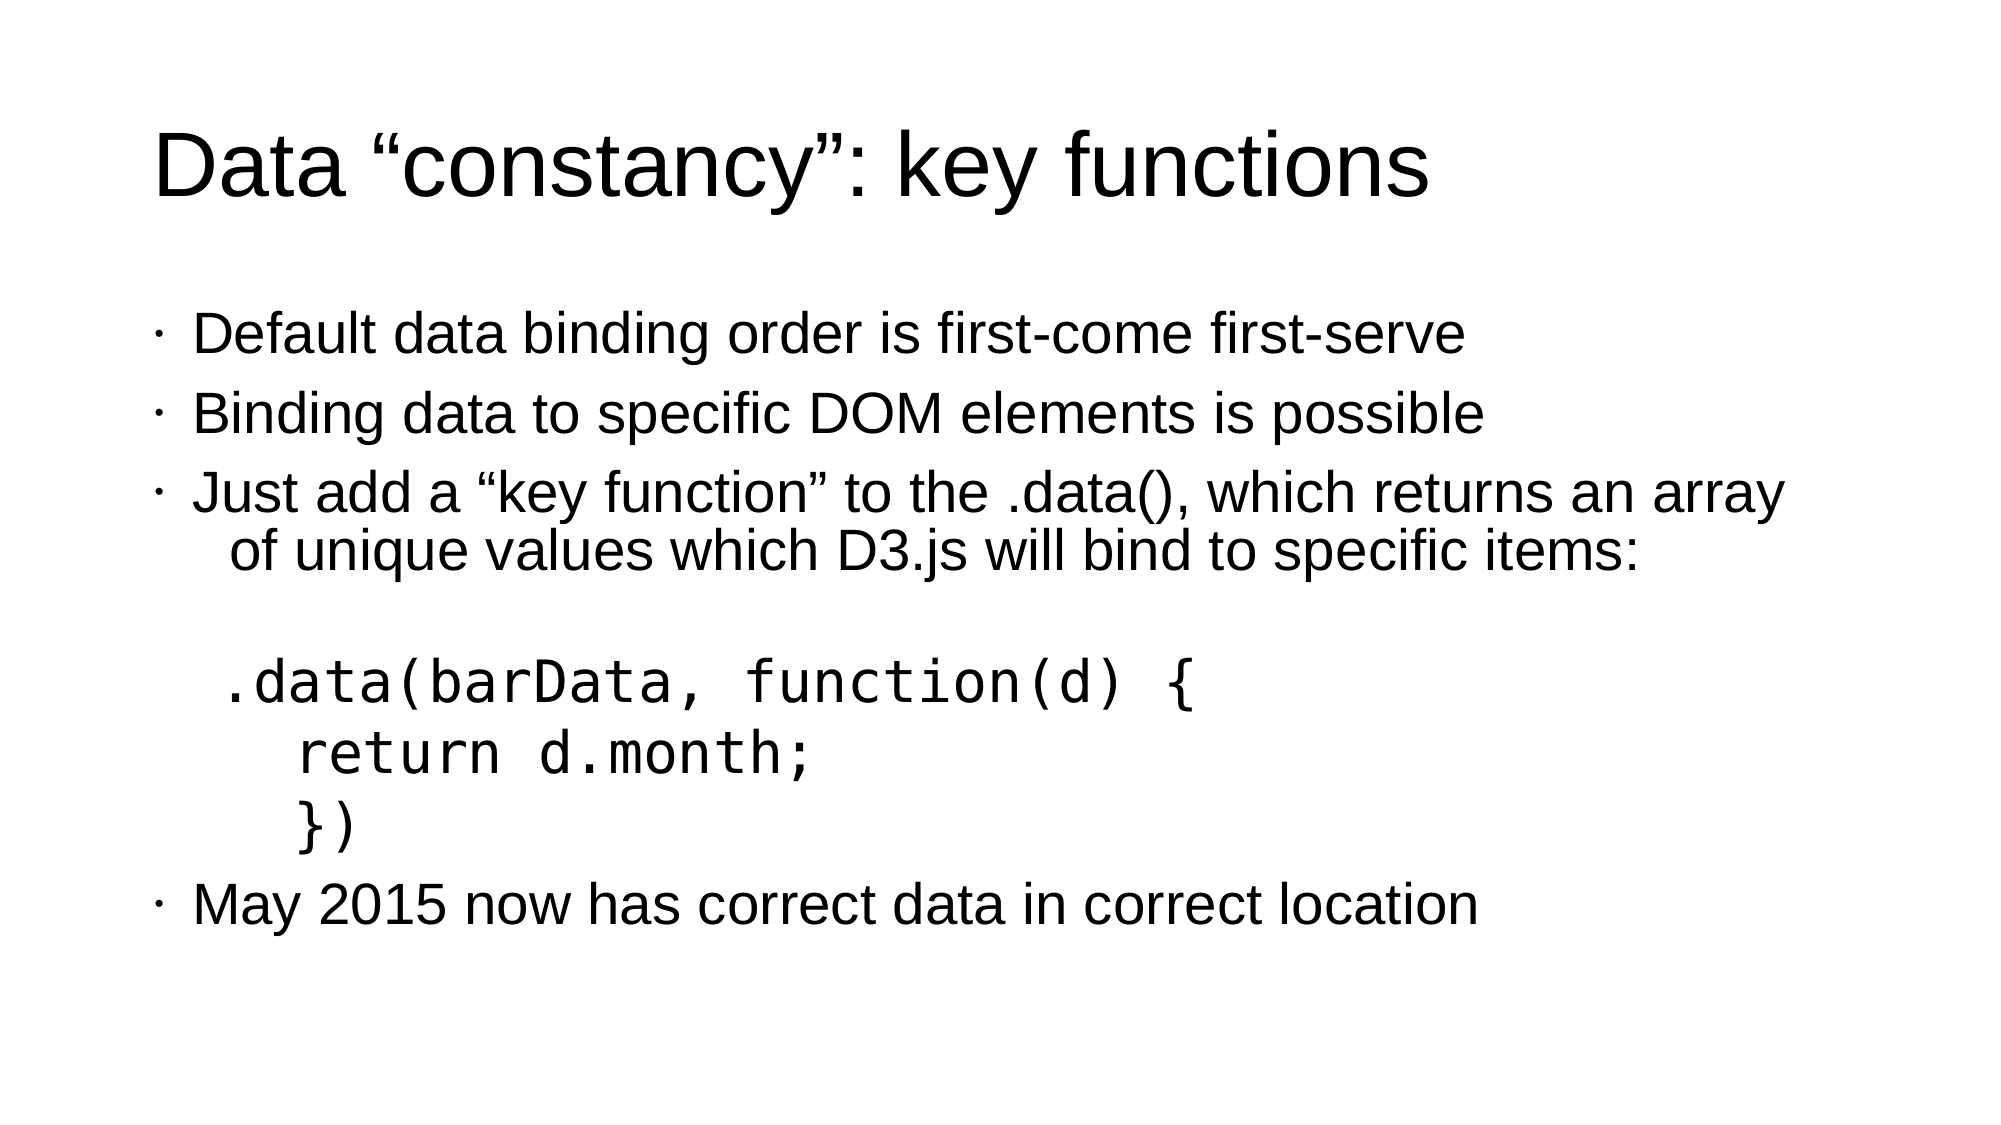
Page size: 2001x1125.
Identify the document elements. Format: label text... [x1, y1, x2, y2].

list Default data binding order is first-come first-serve Binding data to specific DOM elements is possible Just add a “key function” to the .data(), which returns an array of unique values which D3.js will bind to specific items: .data(barData, function(d) { return d.month; }) May 2015 now has correct data in correct location [137, 299, 1863, 1014]
title Data “constancy”: key functions [137, 59, 1863, 278]
